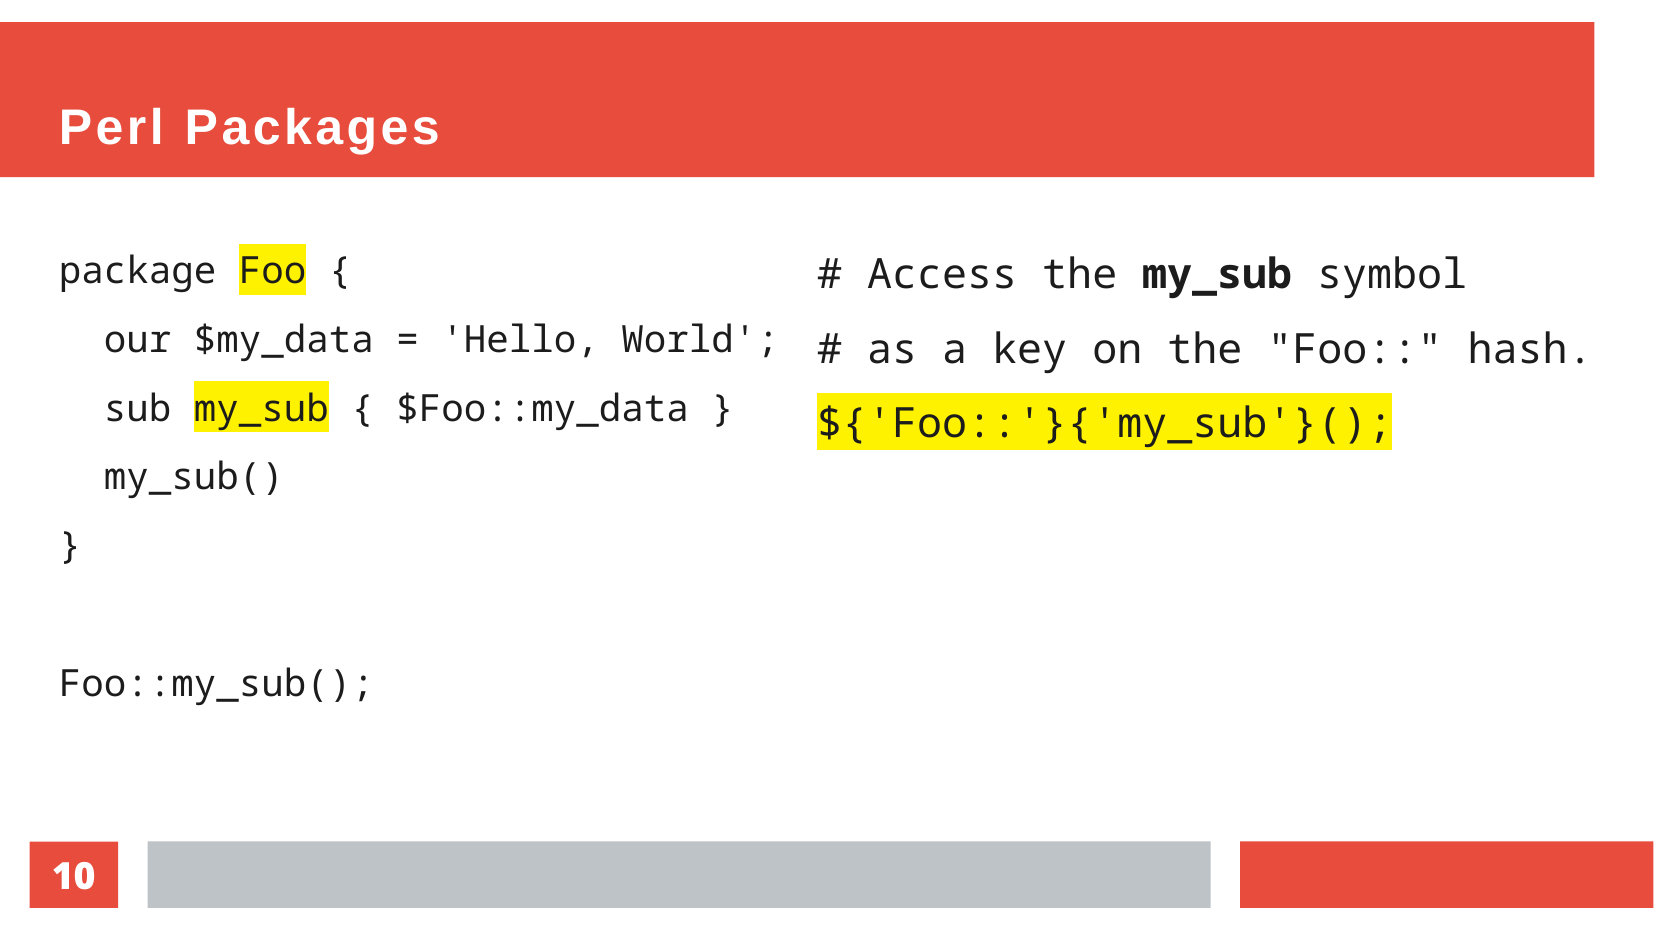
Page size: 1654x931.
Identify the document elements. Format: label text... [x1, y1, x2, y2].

title Perl Packages [59, 44, 1595, 156]
list # Access the my_sub symbol # as a key on the "Foo::" hash. ${'Foo::'}{'my_sub'}(); [817, 243, 1654, 820]
list package Foo { our $my_data = 'Hello, World'; sub my_sub { $Foo::my_data } my_sub() } Foo::my_sub(); [59, 243, 782, 820]
